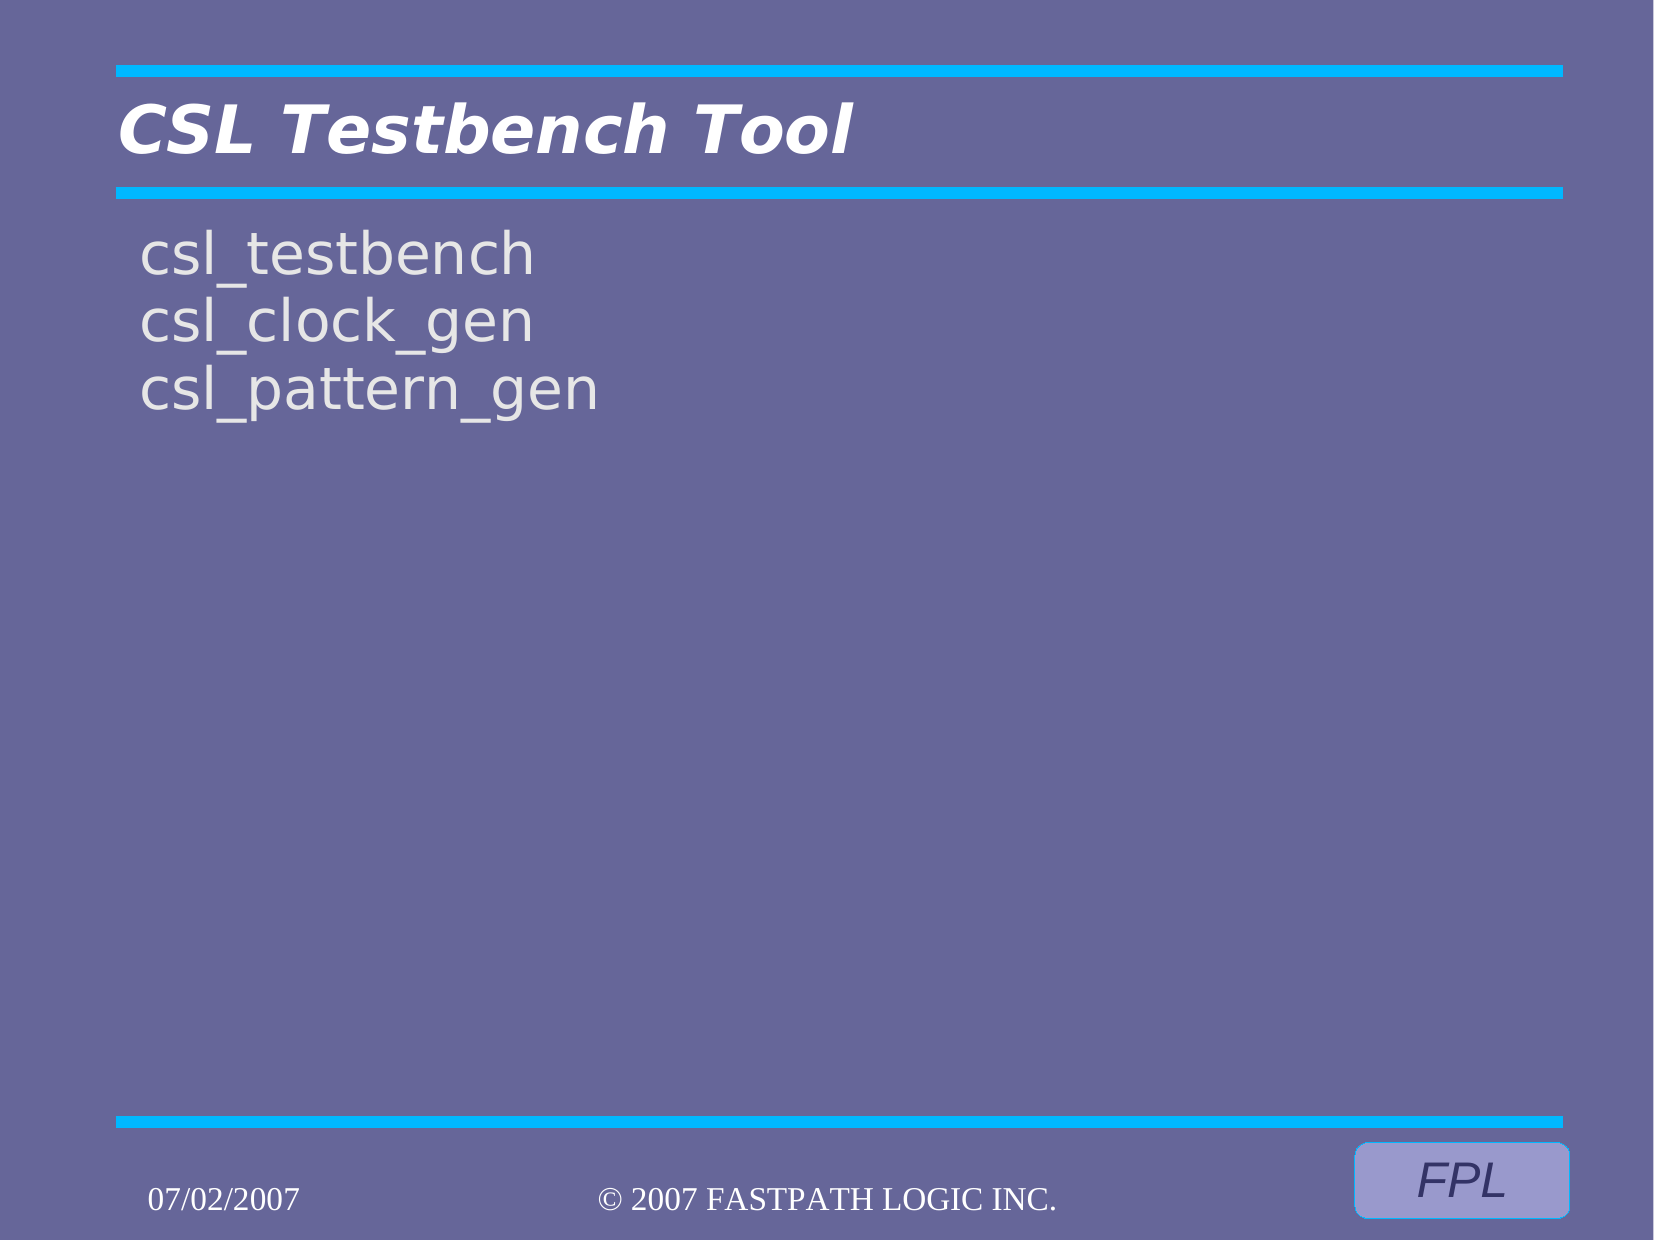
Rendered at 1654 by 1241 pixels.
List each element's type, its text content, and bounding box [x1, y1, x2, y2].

list csl_testbench csl_clock_gen csl_pattern_gen [121, 220, 1561, 1133]
title CSL Testbench Tool [118, 41, 1531, 219]
